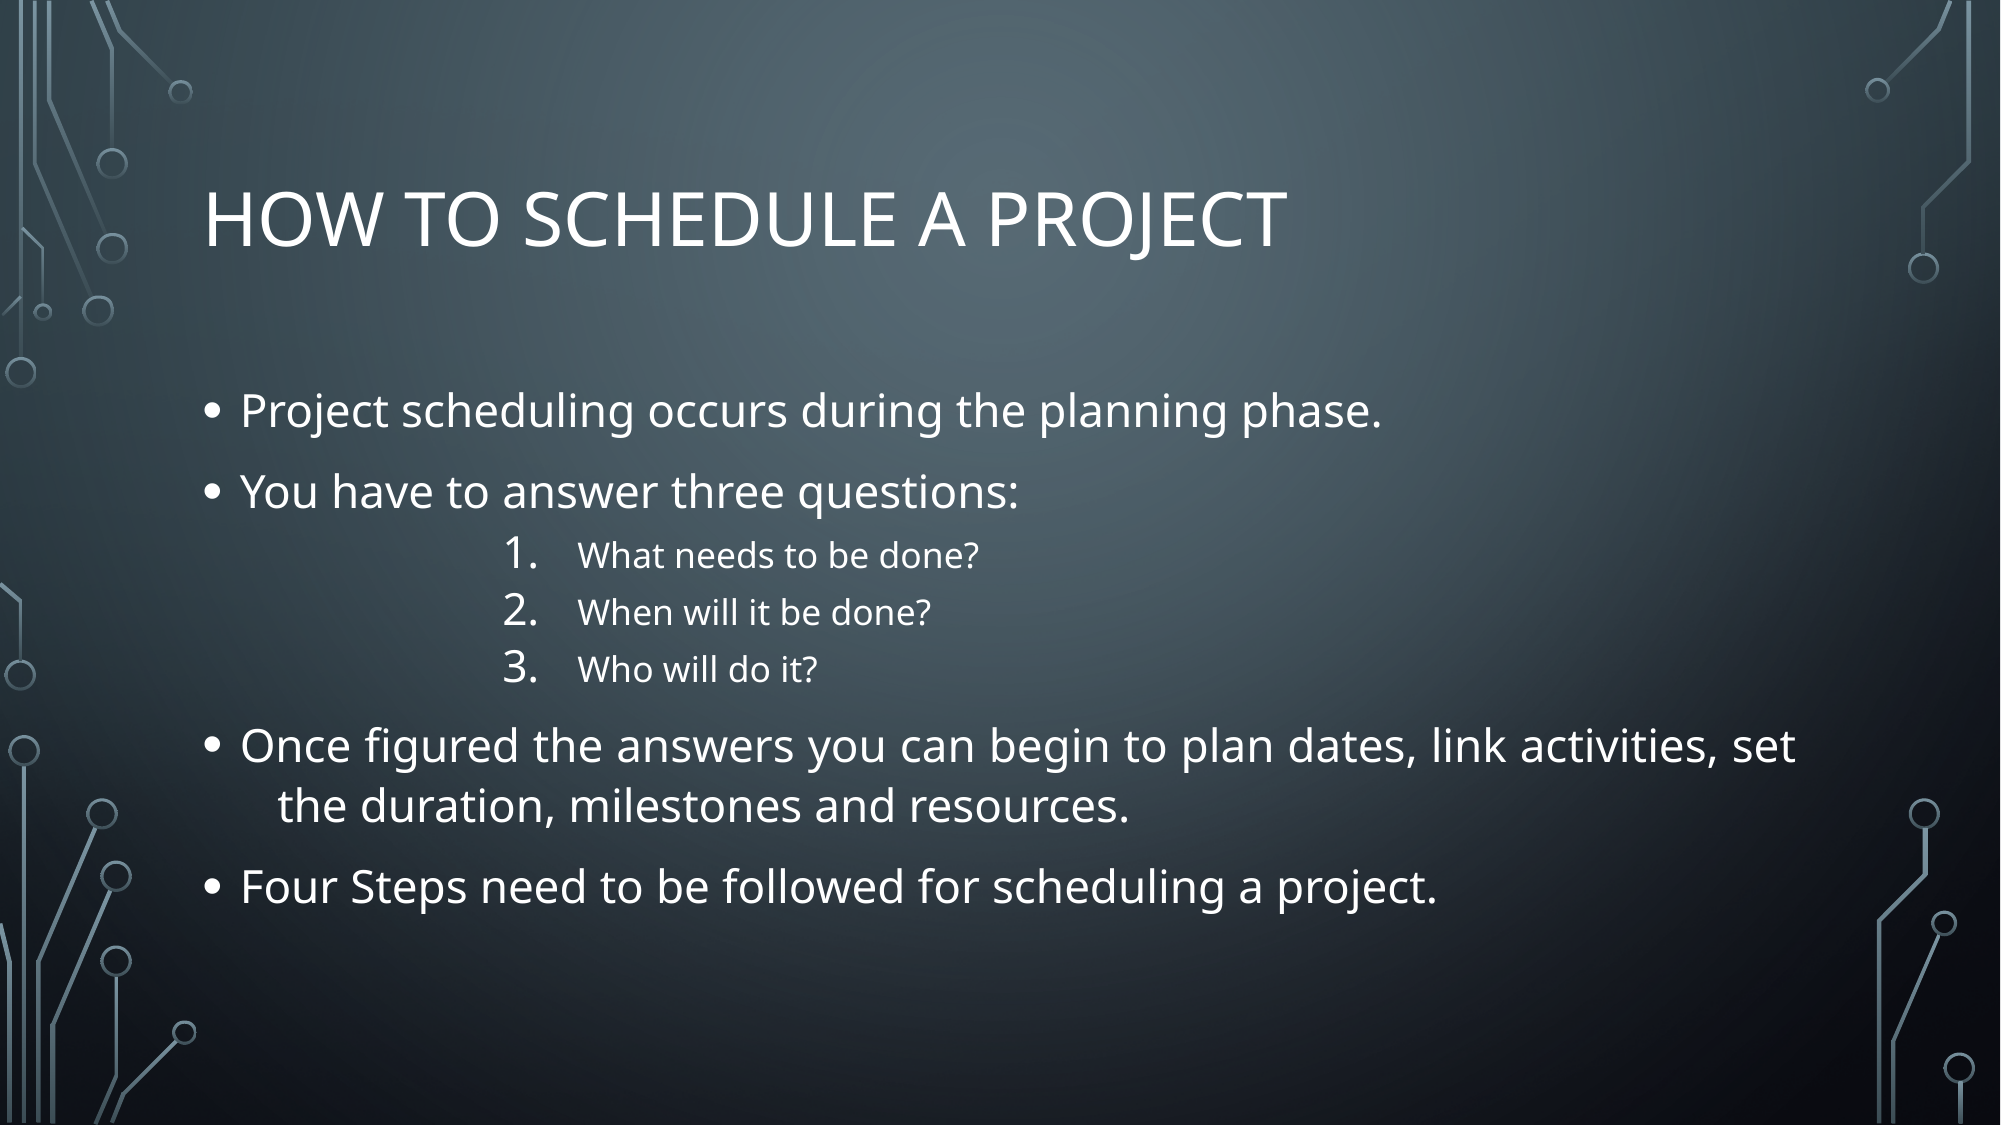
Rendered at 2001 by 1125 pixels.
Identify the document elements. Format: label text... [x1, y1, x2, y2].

list Project scheduling occurs during the planning phase. You have to answer three questions: What needs to be done? When will it be done? Who will do it? Once figured the answers you can begin to plan dates, link activities, set the duration, milestones and resources. Four Steps need to be followed for scheduling a project. [187, 369, 1813, 951]
title How to schedule a project [187, 101, 1813, 344]
